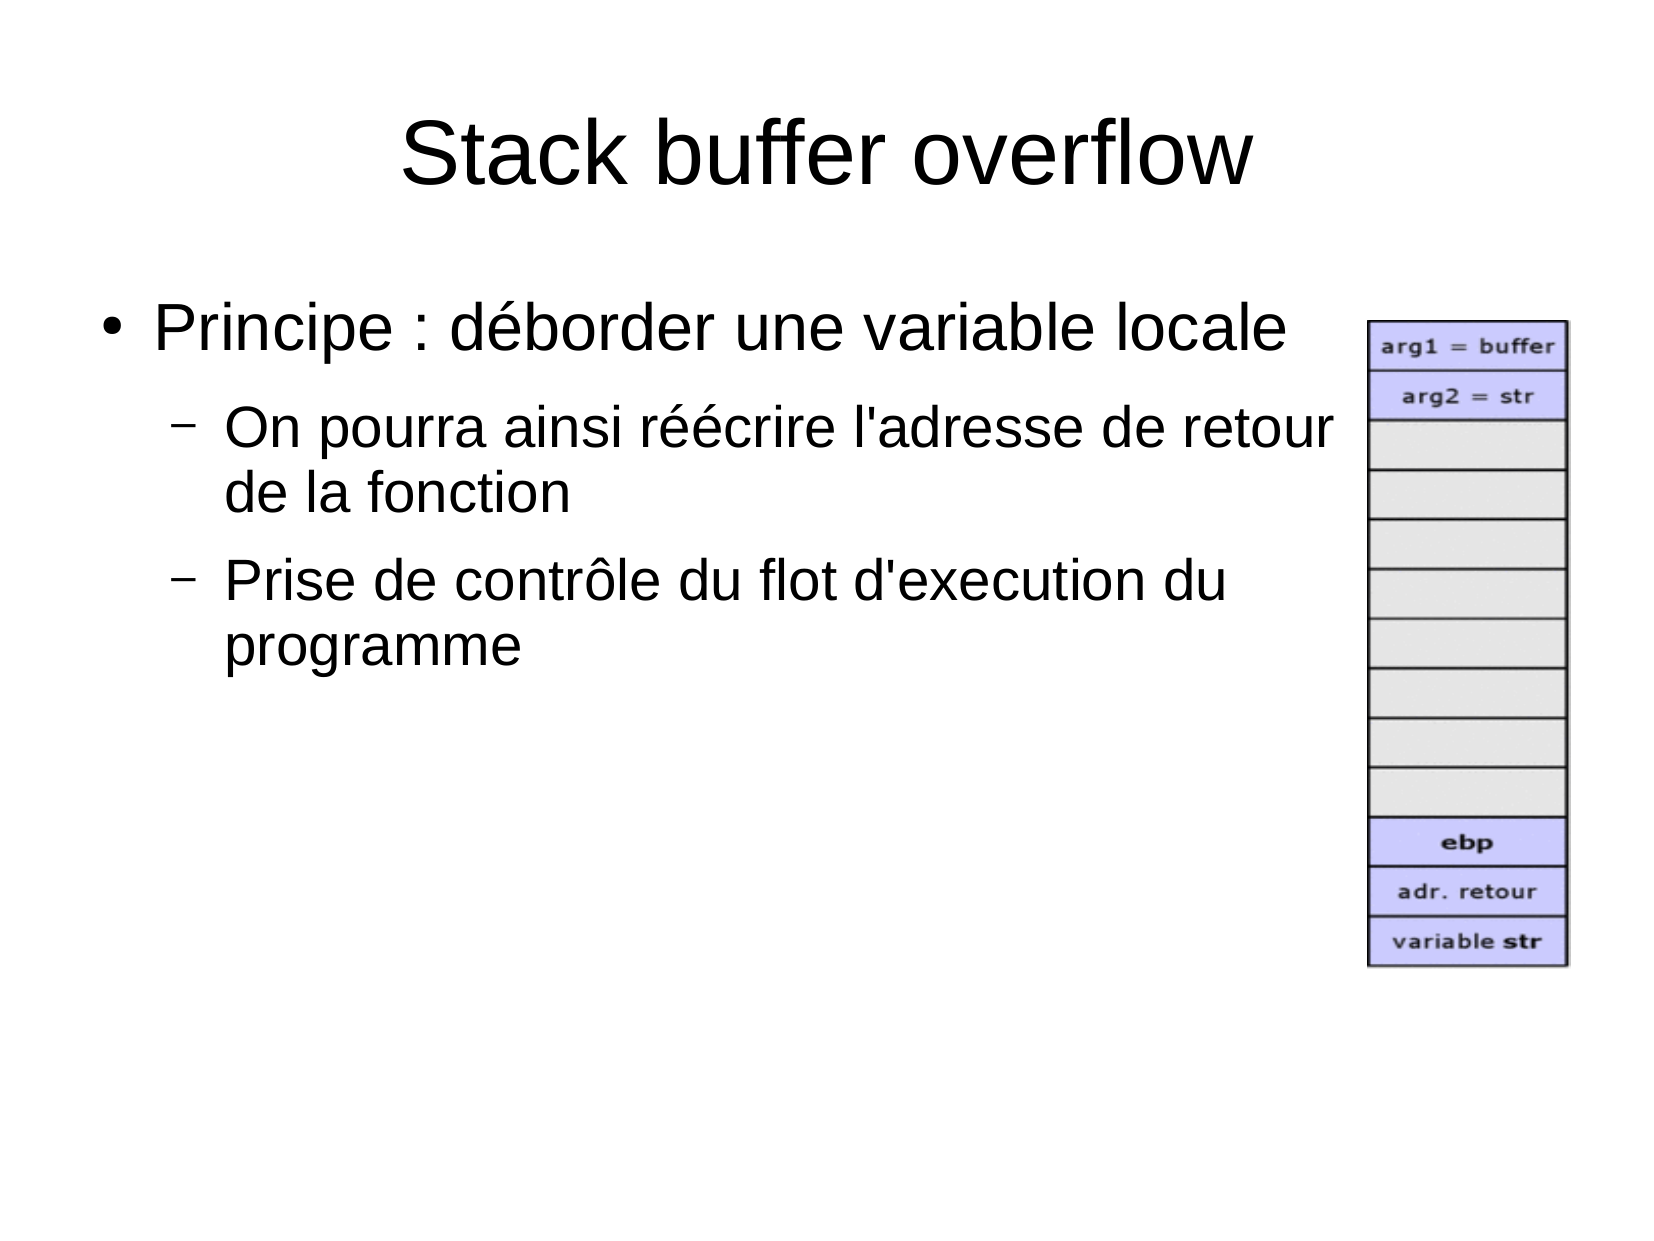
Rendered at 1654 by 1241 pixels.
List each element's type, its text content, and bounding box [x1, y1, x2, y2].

list Principe : déborder une variable locale On pourra ainsi réécrire l'adresse de retour de la fonction Prise de contrôle du flot d'execution du programme [82, 290, 1347, 1010]
title Stack buffer overflow [82, 49, 1571, 257]
picture [1367, 320, 1571, 969]
